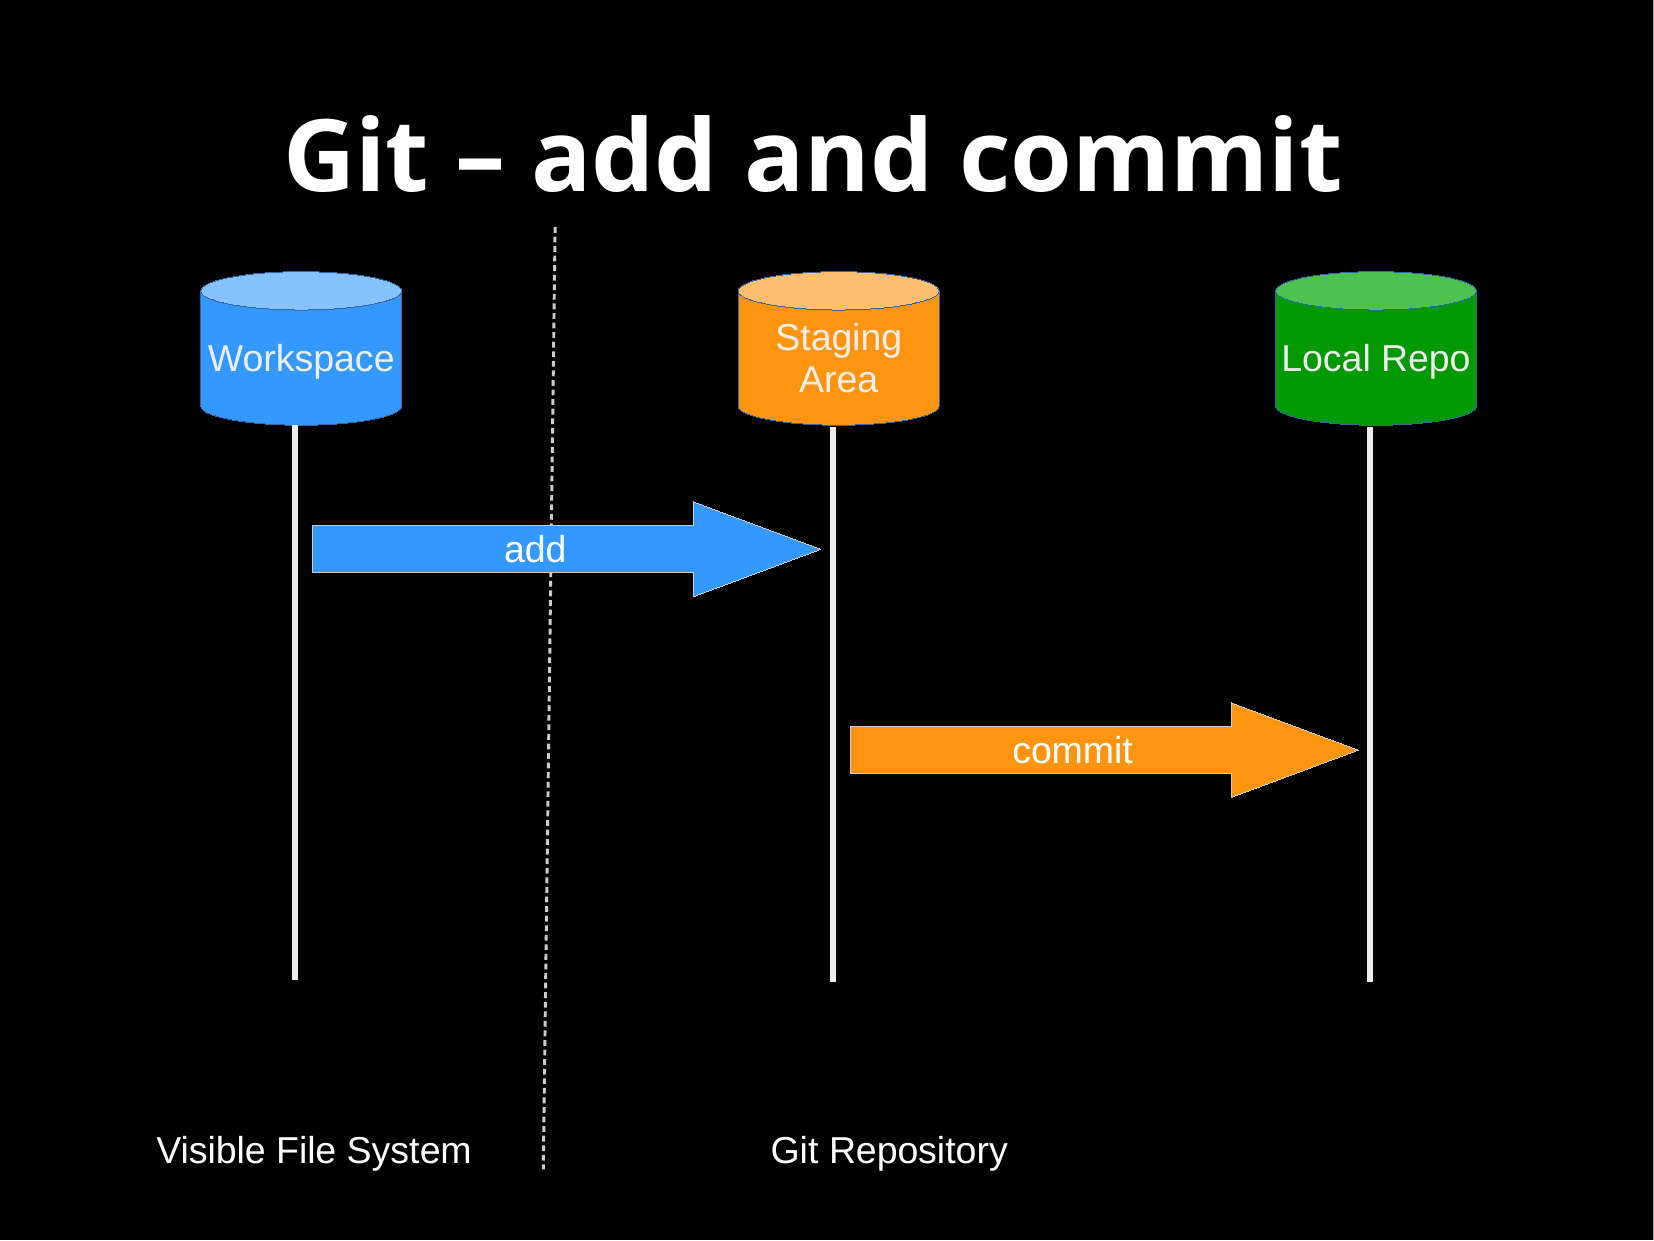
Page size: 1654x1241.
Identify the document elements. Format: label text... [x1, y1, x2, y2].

title Git – add and commit [82, 49, 1571, 257]
text_box add [312, 501, 821, 597]
text_box Local Repo [1275, 293, 1477, 426]
text_box Visible File System [141, 1122, 487, 1179]
text_box Staging Area [738, 292, 940, 426]
text_box Workspace [200, 292, 402, 426]
text_box commit [850, 702, 1359, 798]
text_box Git Repository [755, 1122, 1023, 1179]
